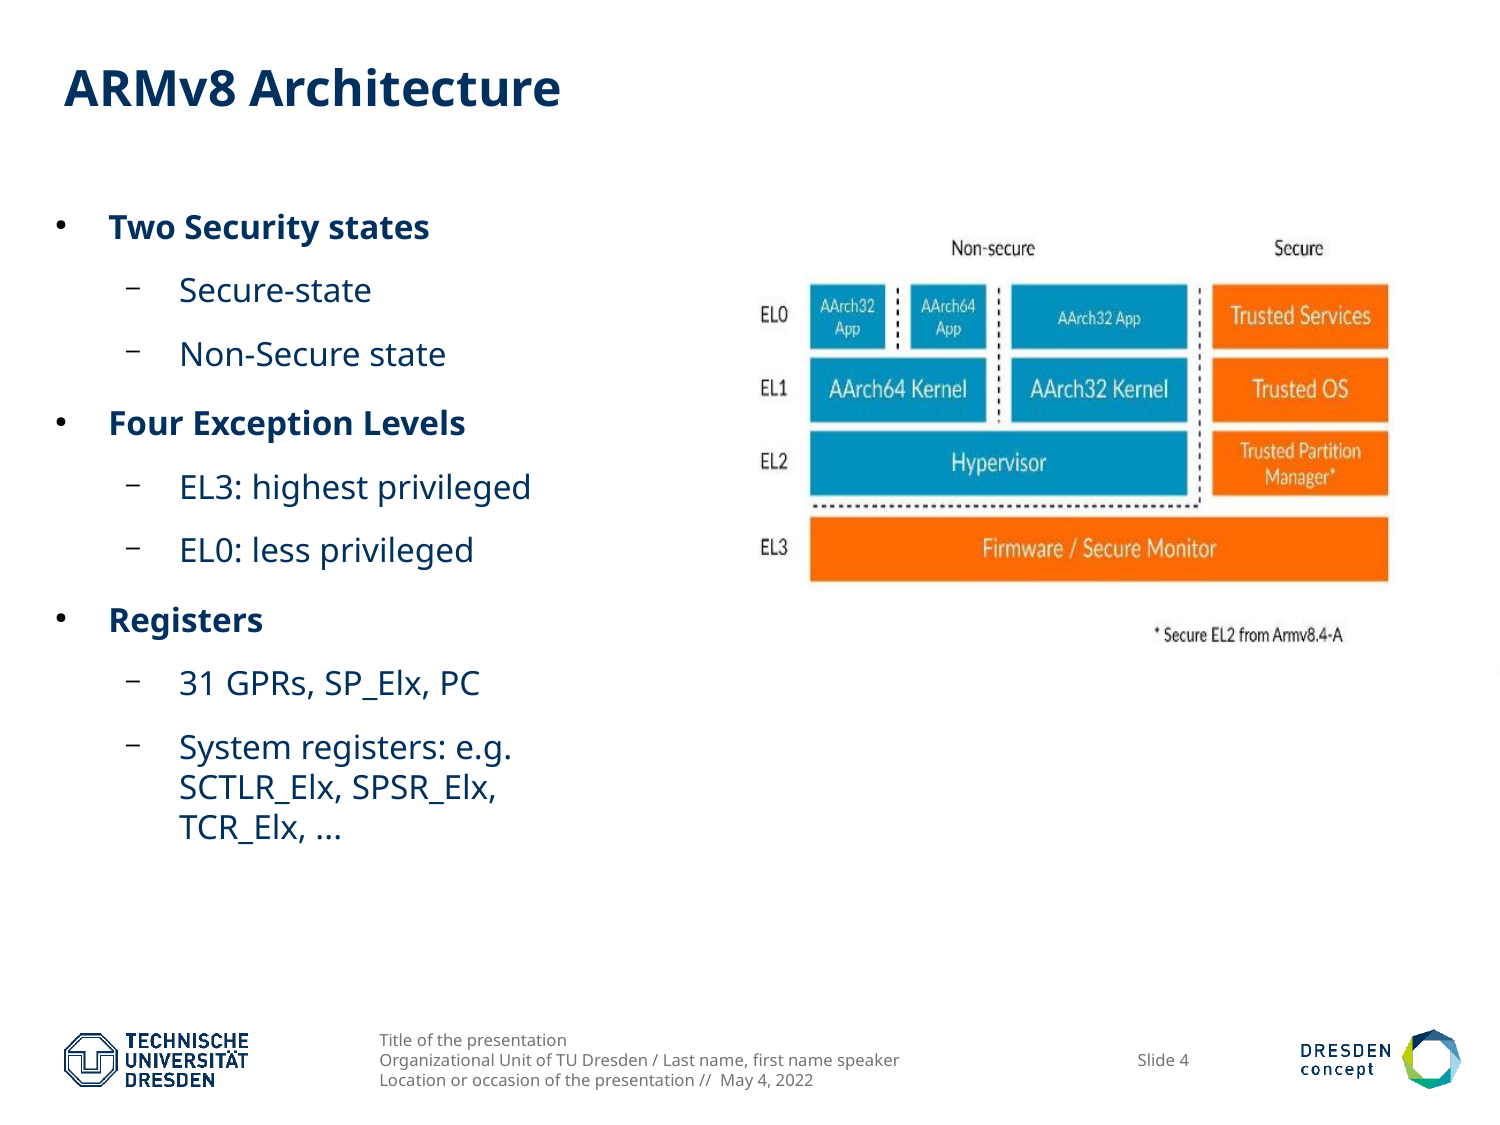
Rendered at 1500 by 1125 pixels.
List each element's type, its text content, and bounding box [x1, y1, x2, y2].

picture [731, 224, 1500, 676]
picture [1301, 1029, 1461, 1089]
picture [64, 1033, 248, 1087]
list Two Security states Secure-state Non-Secure state Four Exception Levels EL3: highest privileged EL0: less privileged Registers 31 GPRs, SP_Elx, PC System registers: e.g. SCTLR_Elx, SPSR_Elx, TCR_Elx, ... [37, 205, 601, 563]
title ARMv8 Architecture [64, 56, 1437, 190]
